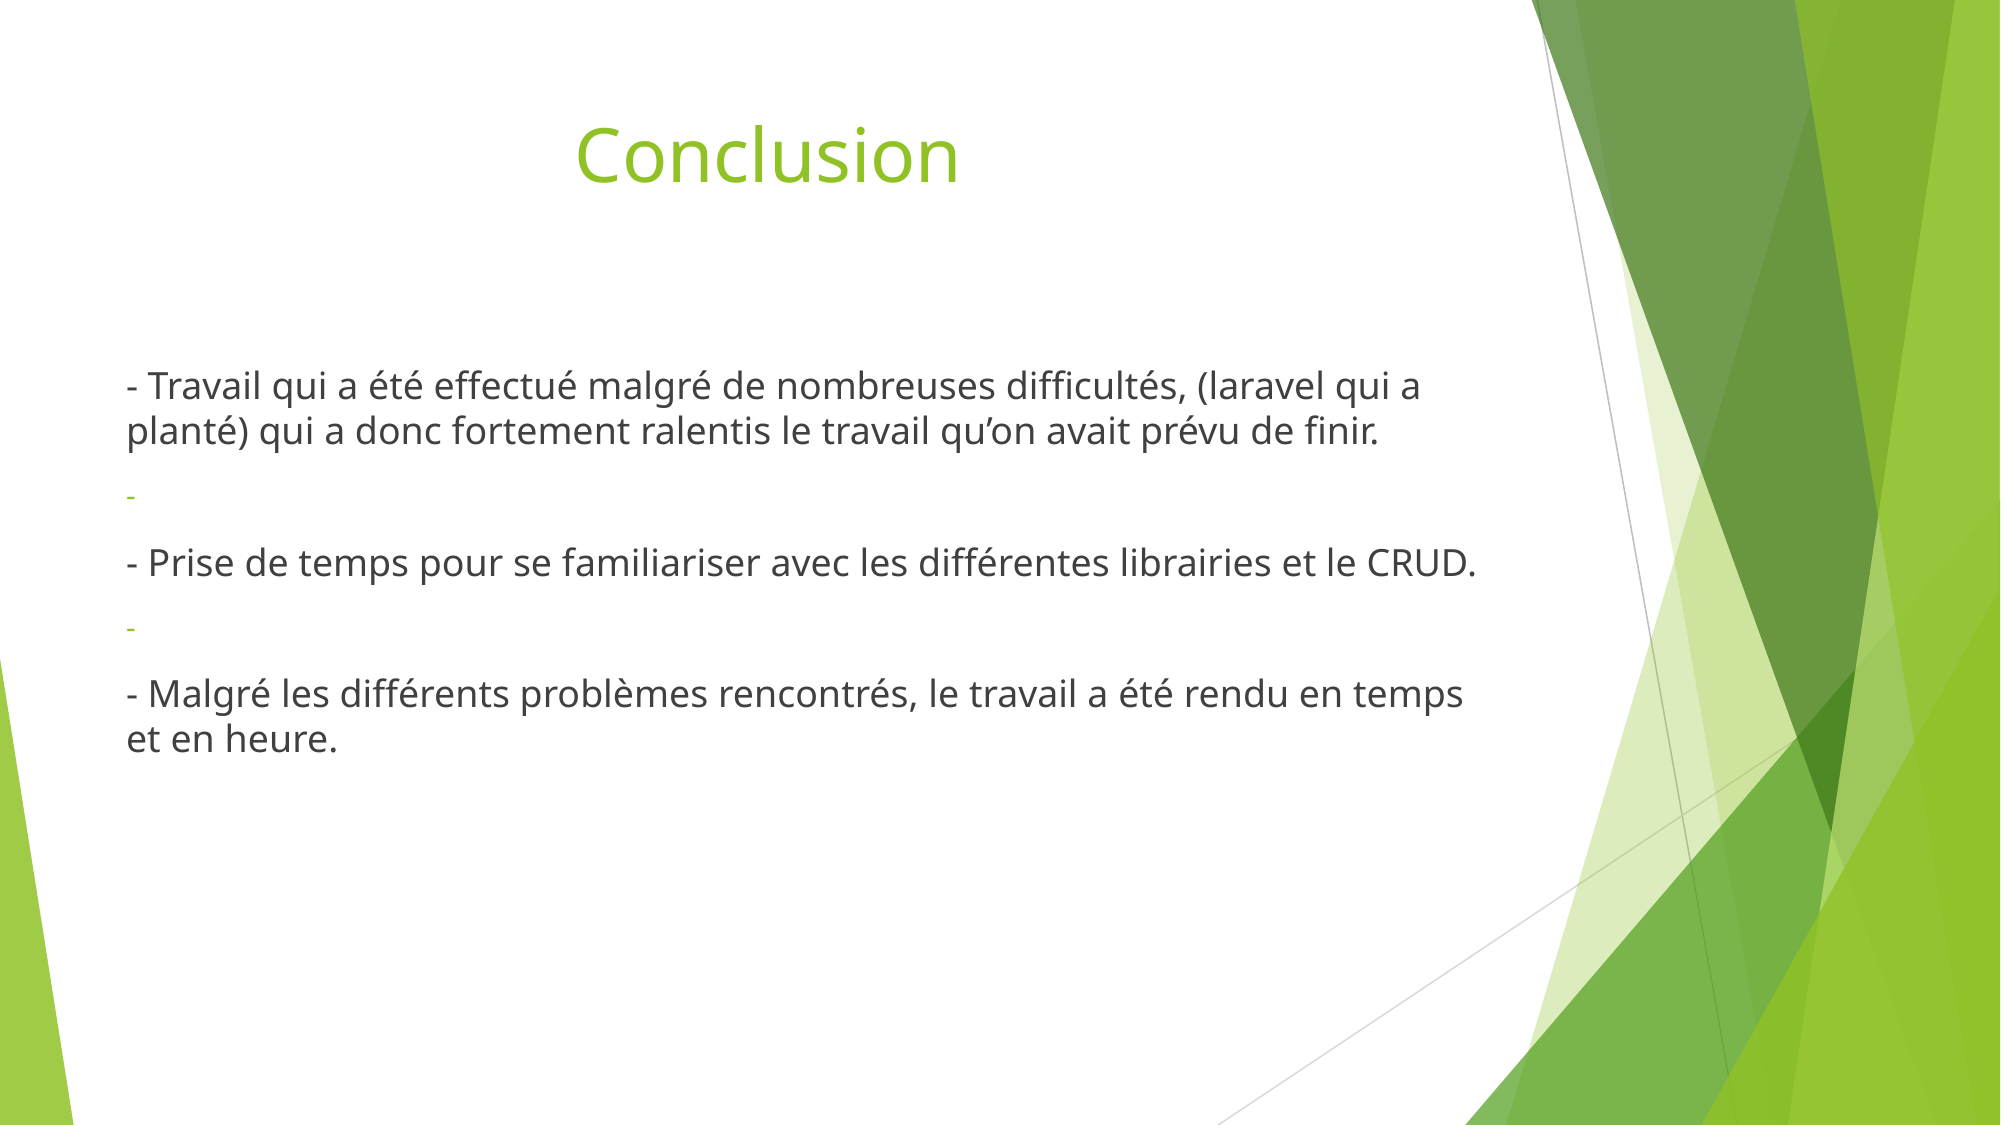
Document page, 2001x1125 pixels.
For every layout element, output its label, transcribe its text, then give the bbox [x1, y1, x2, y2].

list - Travail qui a été effectué malgré de nombreuses difficultés, (laravel qui a planté) qui a donc fortement ralentis le travail qu’on avait prévu de finir. - Prise de temps pour se familiariser avec les différentes librairies et le CRUD. - Malgré les différents problèmes rencontrés, le travail a été rendu en temps et en heure. [111, 354, 1522, 992]
title Conclusion [111, 99, 1522, 317]
